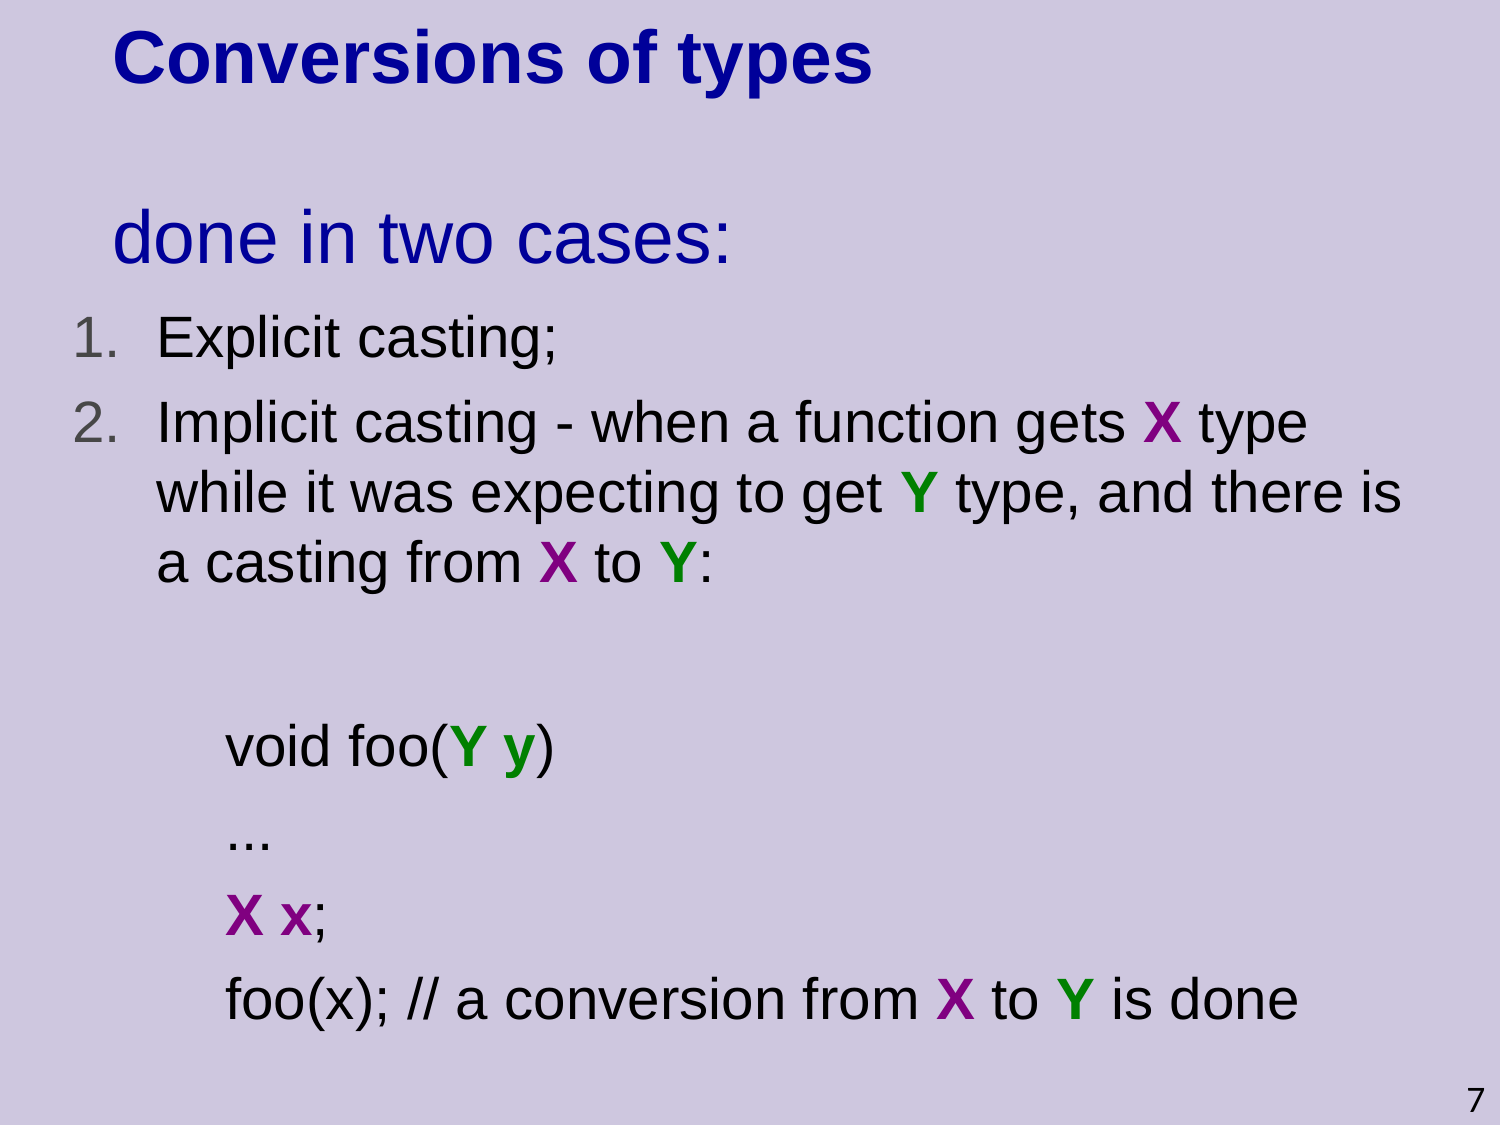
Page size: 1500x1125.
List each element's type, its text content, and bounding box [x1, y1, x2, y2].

text_box <number> [1428, 1069, 1500, 1125]
title Conversions of types done in two cases: [112, 8, 1381, 215]
list Explicit casting; Implicit casting - when a function gets X type while it was expecting to get Y type, and there is a casting from X to Y: void foo(Y y) ... X x; foo(x); // a conversion from X to Y is done [0, 215, 1412, 1102]
